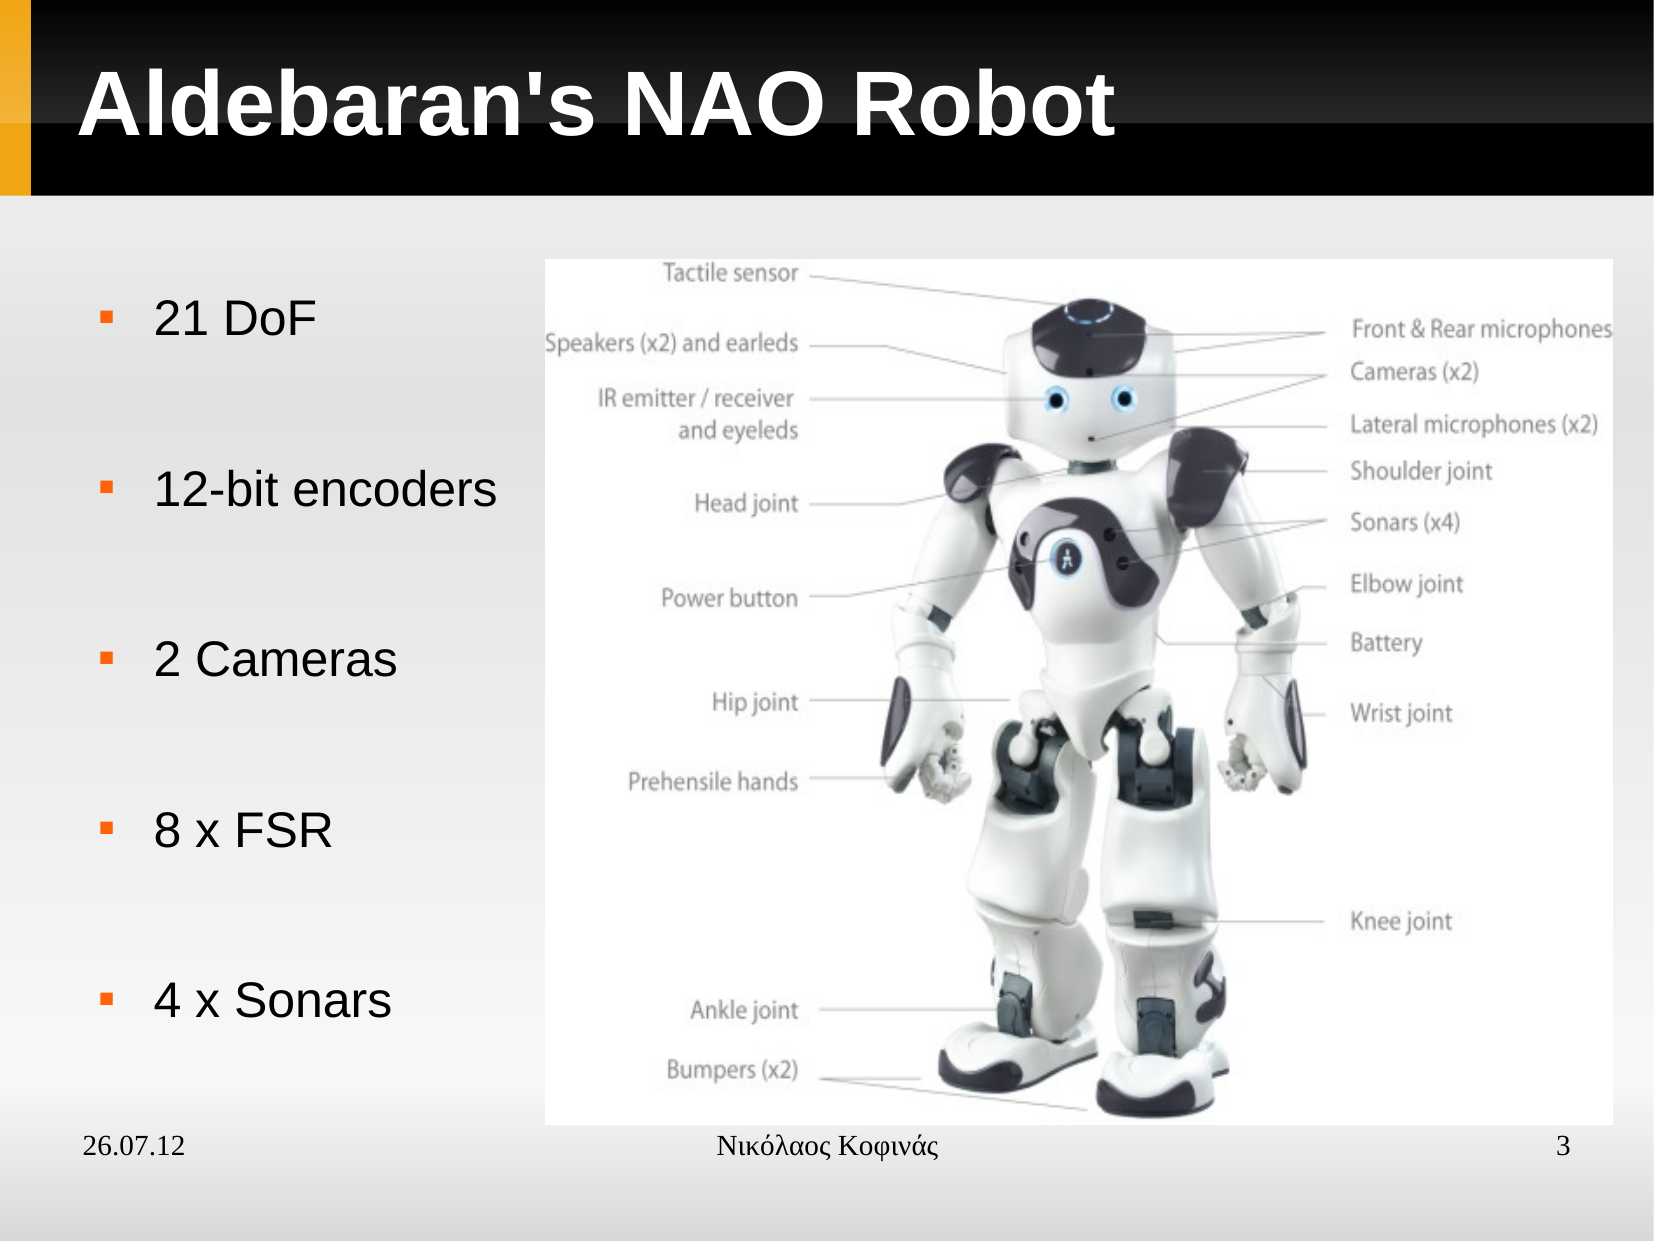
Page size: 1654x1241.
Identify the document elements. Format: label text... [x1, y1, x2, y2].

picture [0, 0, 1654, 1241]
list 21 DoF 12-bit encoders 2 Cameras 8 x FSR 4 x Sonars [82, 290, 545, 1114]
title Aldebaran's NAO Robot [76, 0, 1565, 208]
